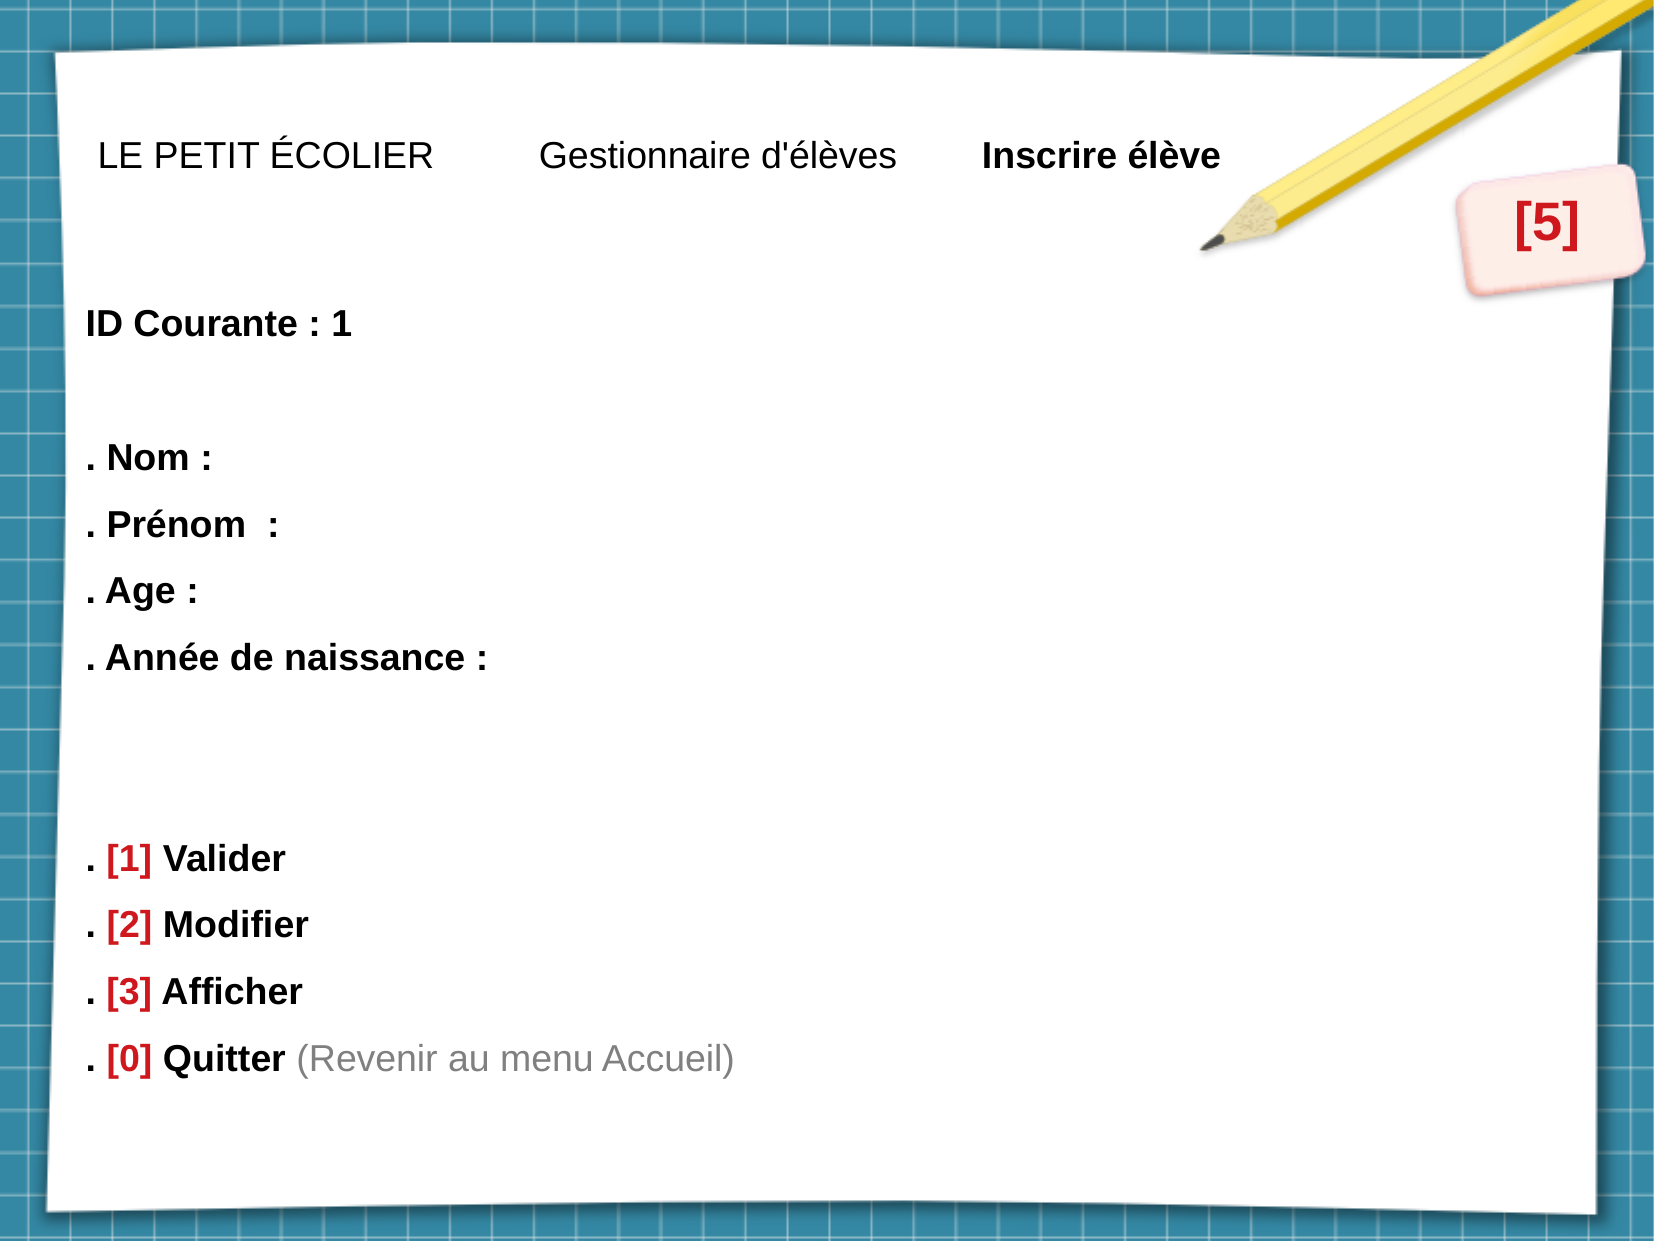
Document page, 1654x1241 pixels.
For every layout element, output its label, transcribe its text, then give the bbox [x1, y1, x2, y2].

picture [0, 0, 1654, 1241]
text_box LE PETIT ÉCOLIER Gestionnaire d'élèves Inscrire élève [82, 127, 1477, 189]
text_box [5] [1500, 184, 1611, 260]
text_box ID Courante : 1 . Nom : . Prénom : . Age : . Année de naissance : . [1] Valider . [2] Modifier . [3] Afficher . [0] Quitter (Revenir au menu Accueil) [70, 295, 1571, 1123]
